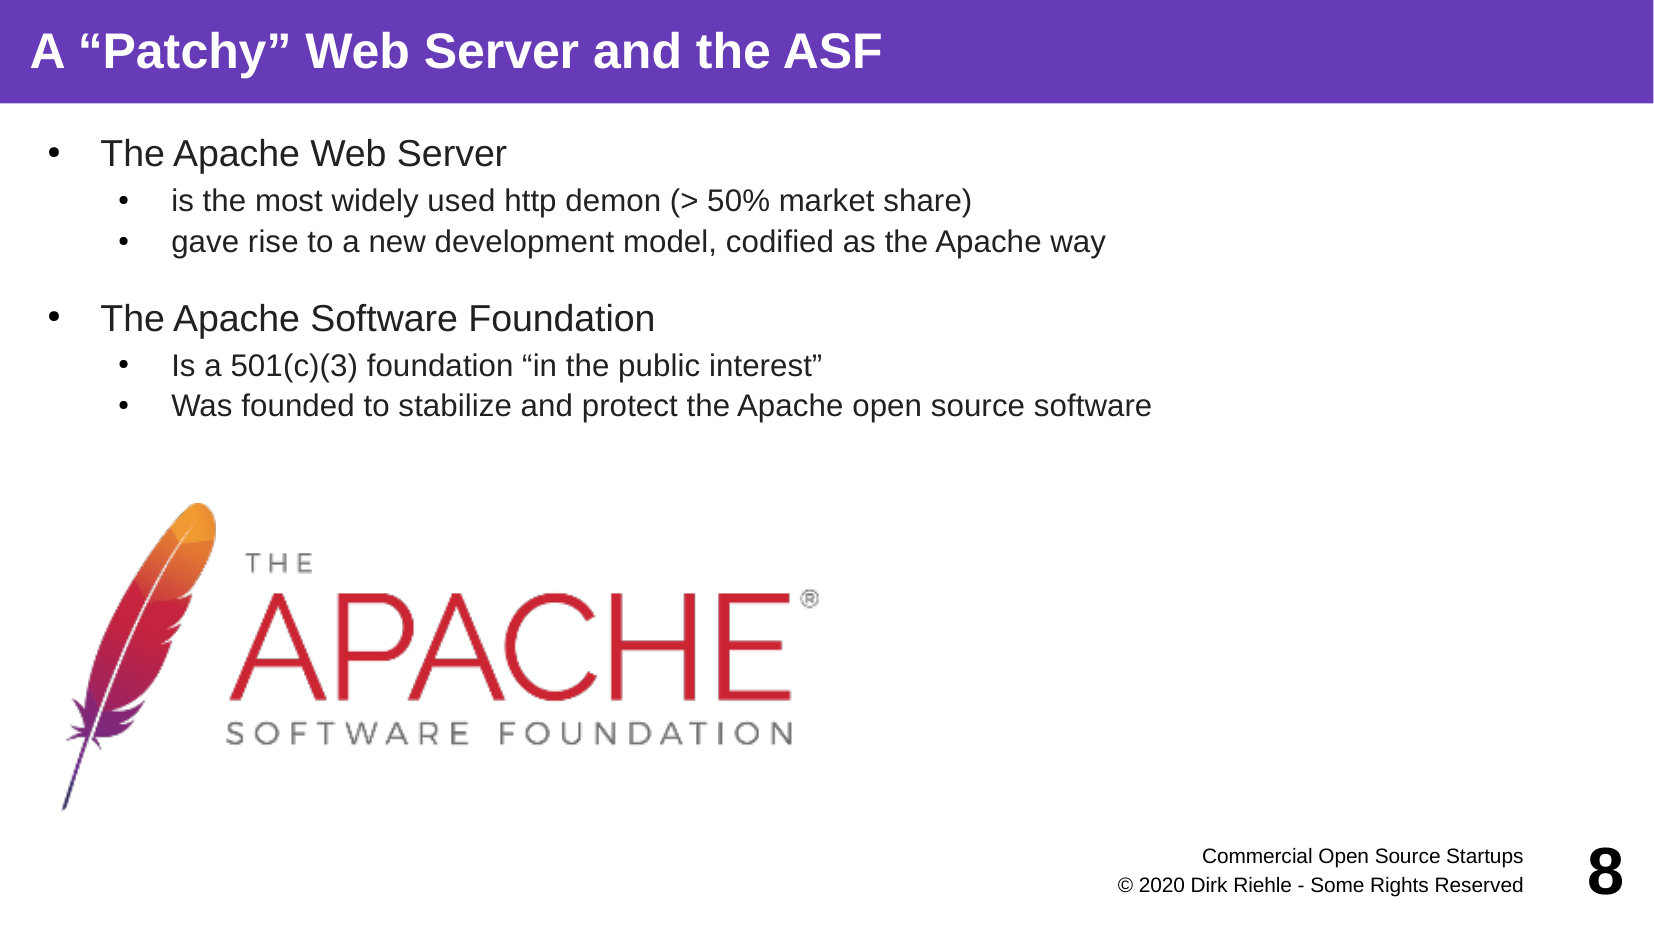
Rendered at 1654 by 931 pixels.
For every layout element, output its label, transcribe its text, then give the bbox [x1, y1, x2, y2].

picture [47, 503, 826, 821]
list The Apache Web Server is the most widely used http demon (> 50% market share) gave rise to a new development model, codified as the Apache way The Apache Software Foundation Is a 501(c)(3) foundation “in the public interest” Was founded to stabilize and protect the Apache open source software [29, 132, 1625, 813]
title A “Patchy” Web Server and the ASF [0, 0, 1654, 104]
